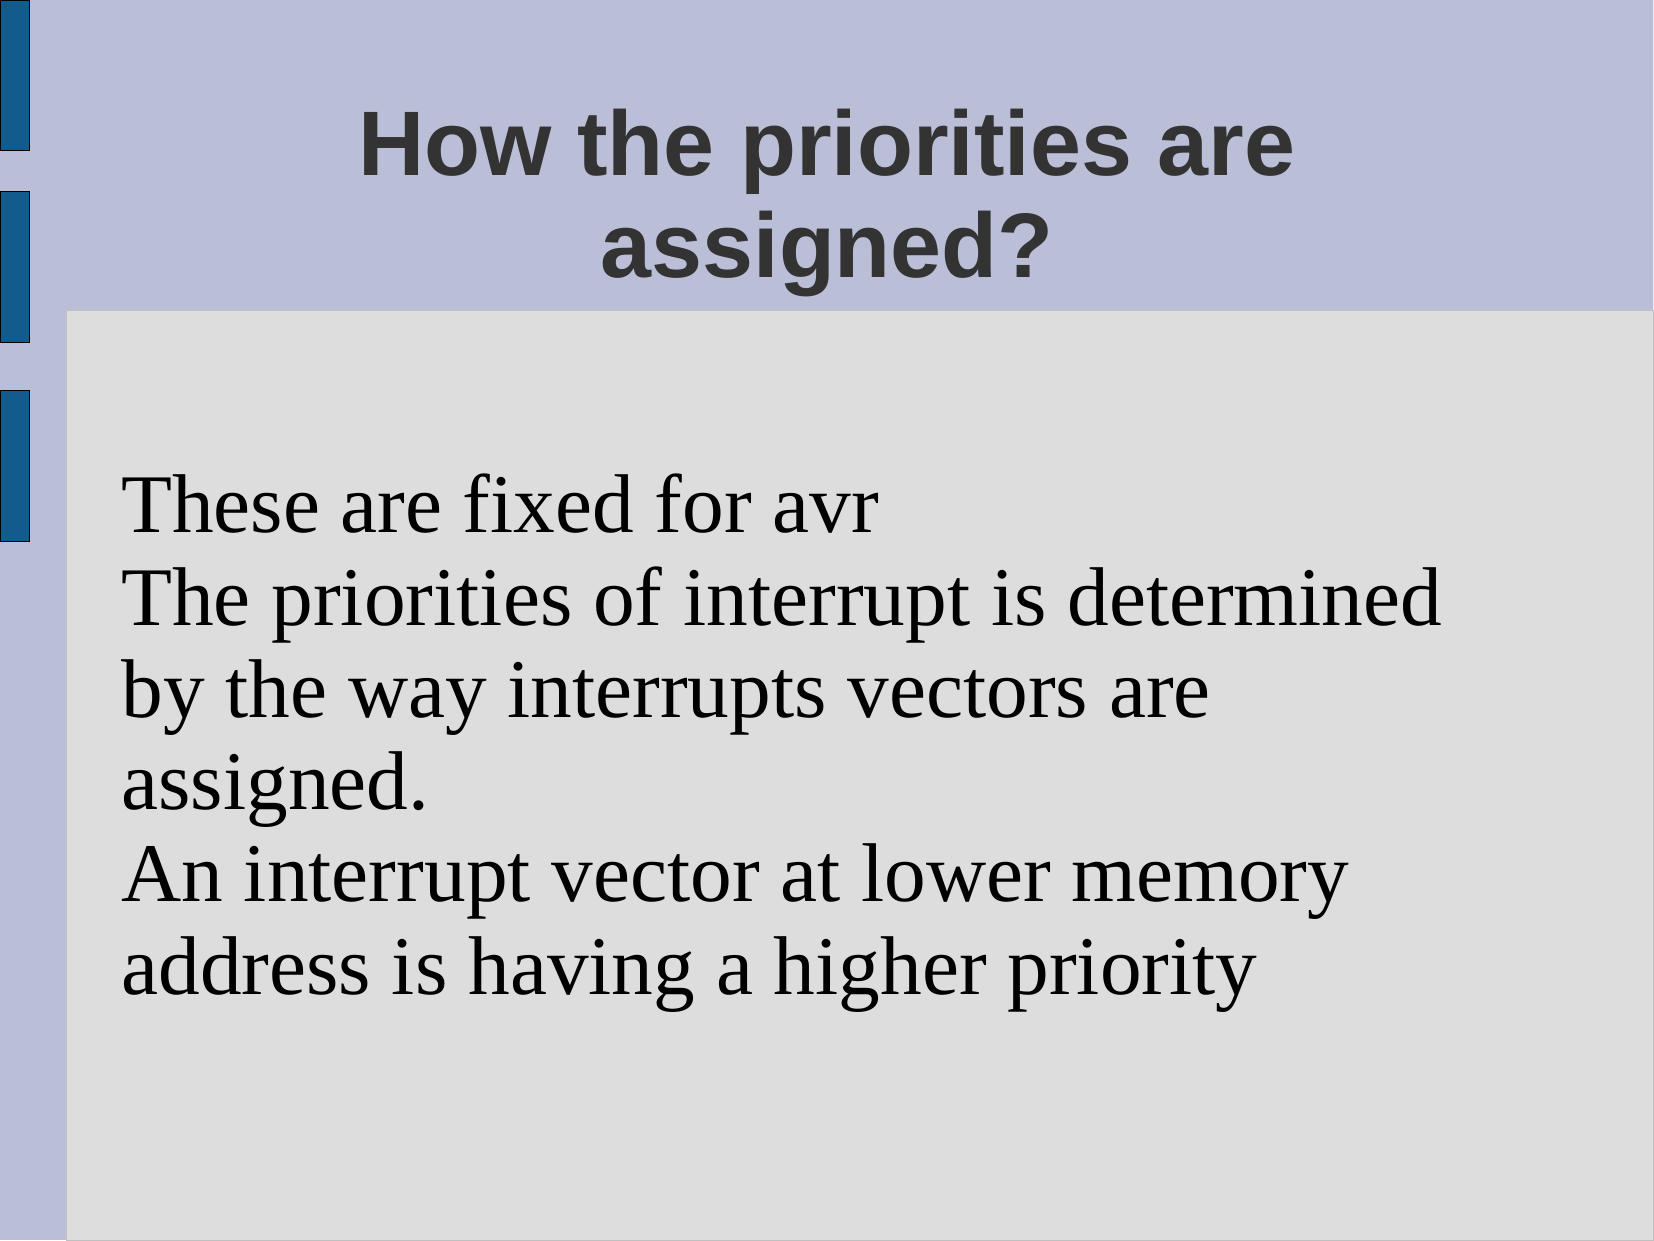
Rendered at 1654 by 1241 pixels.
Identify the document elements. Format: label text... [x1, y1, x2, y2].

subtitle These are fixed for avr The priorities of interrupt is determined by the way interrupts vectors are assigned. An interrupt vector at lower memory address is having a higher priority [121, 344, 1534, 1127]
title How the priorities are assigned? [121, 91, 1534, 299]
